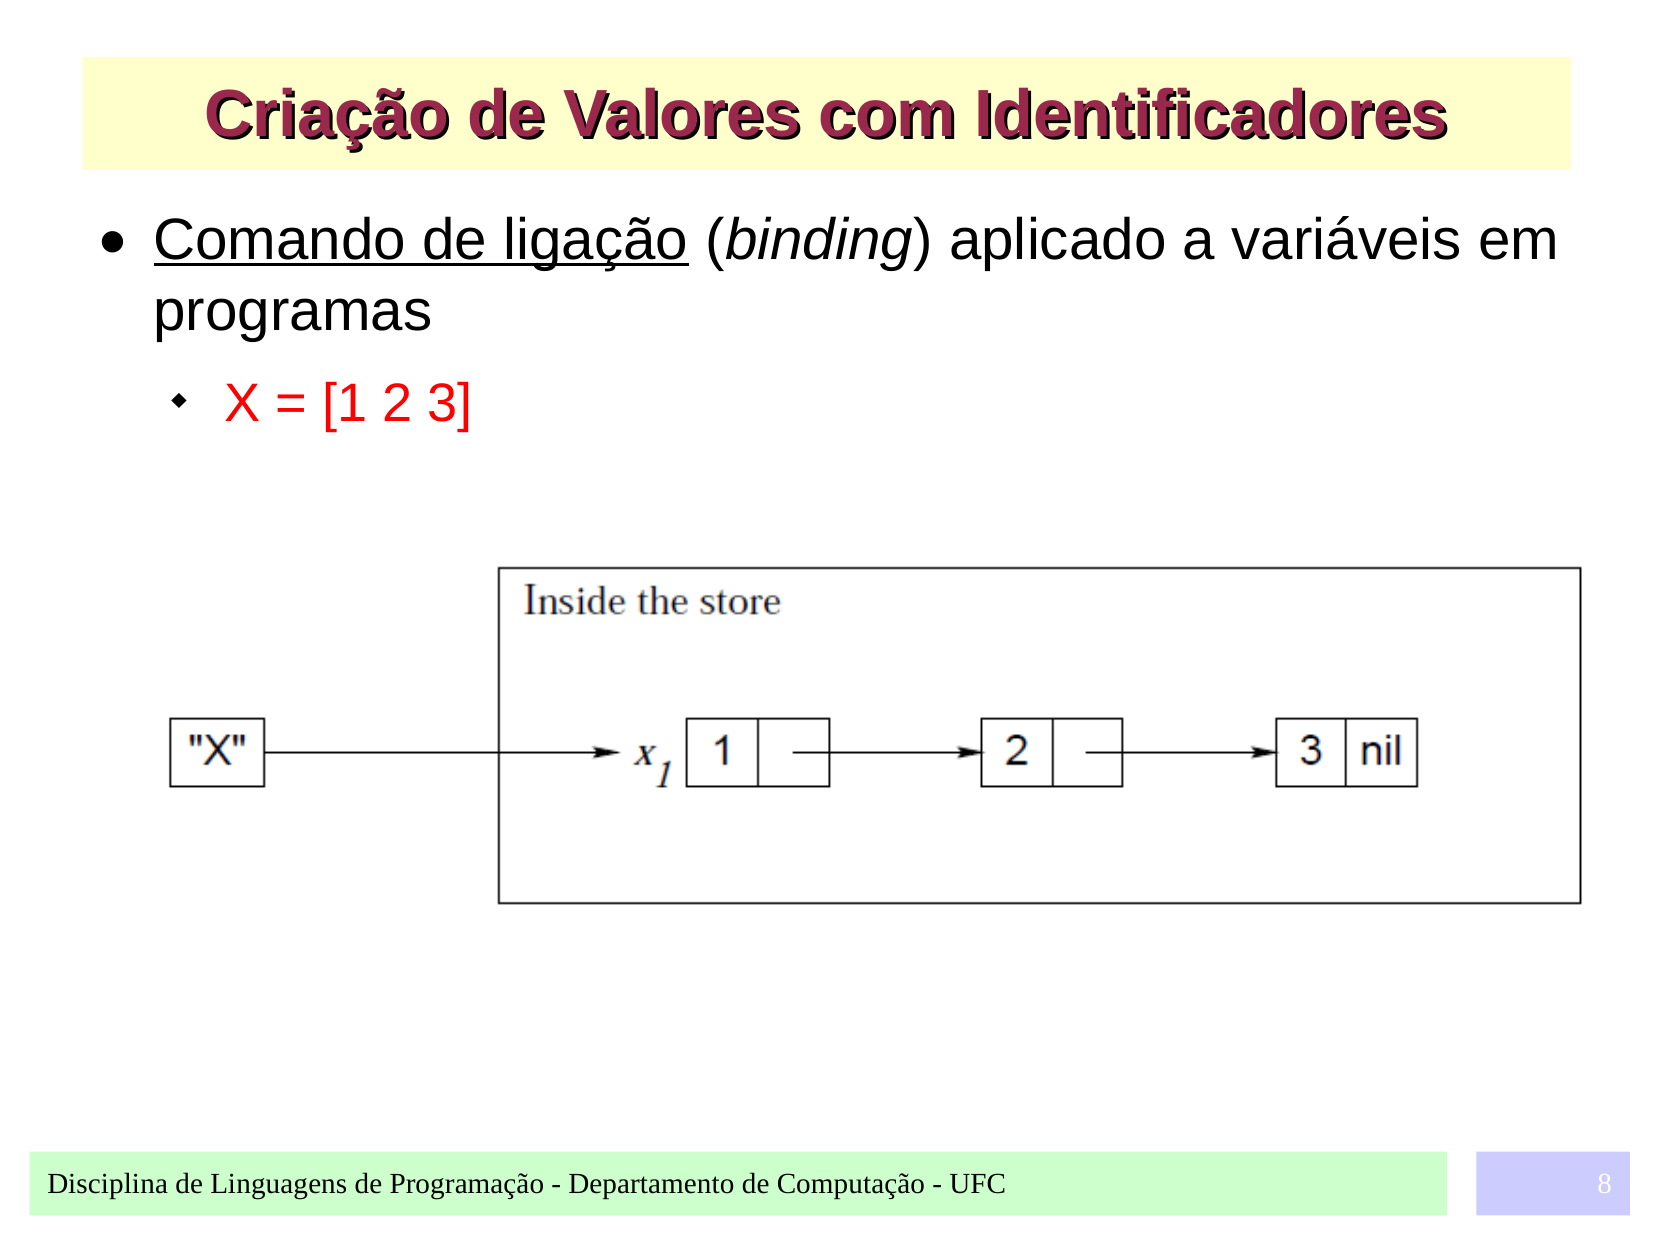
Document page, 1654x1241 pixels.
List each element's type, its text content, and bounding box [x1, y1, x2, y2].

list Comando de ligação (binding) aplicado a variáveis em programas X = [1 2 3] [82, 206, 1571, 1108]
title Criação de Valores com Identificadores [82, 56, 1571, 170]
picture [151, 560, 1595, 914]
